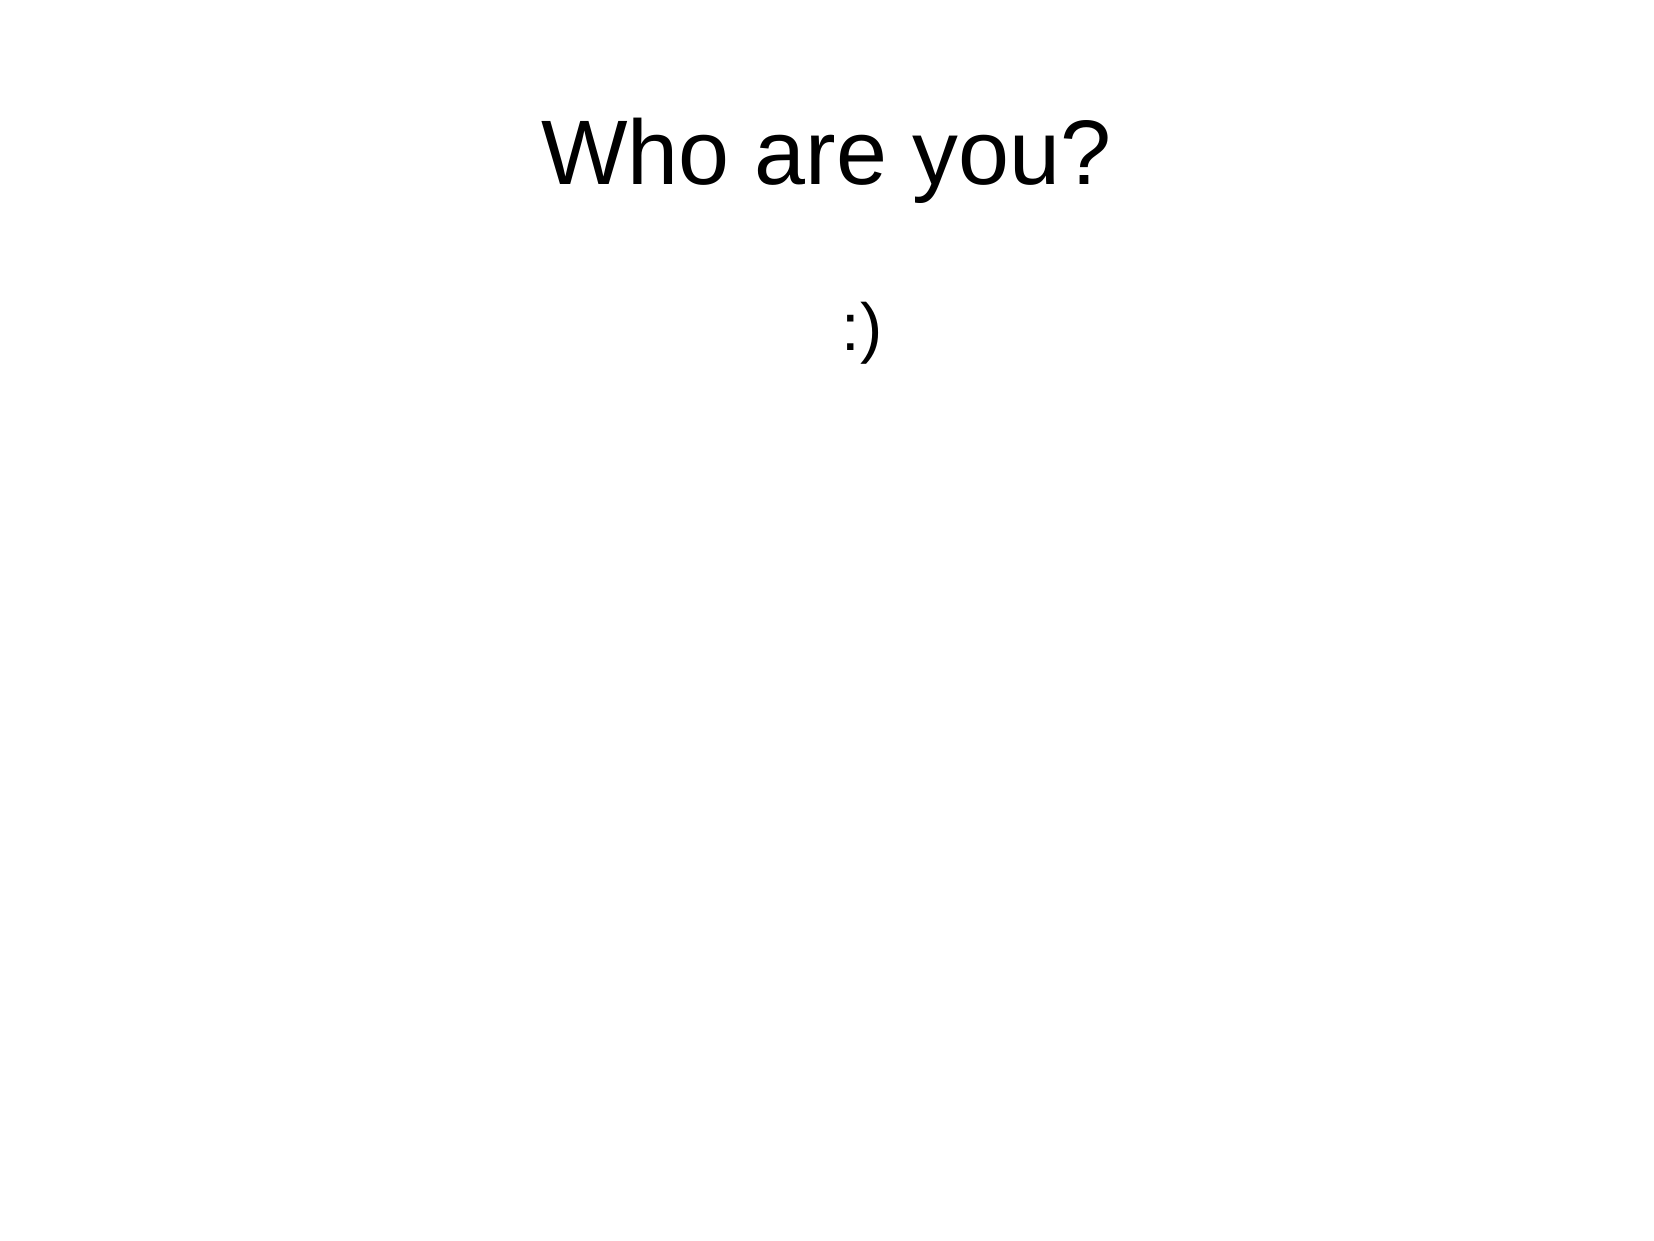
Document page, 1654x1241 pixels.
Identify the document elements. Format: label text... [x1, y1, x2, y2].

title Who are you? [82, 49, 1571, 257]
list :) [82, 290, 1571, 1010]
